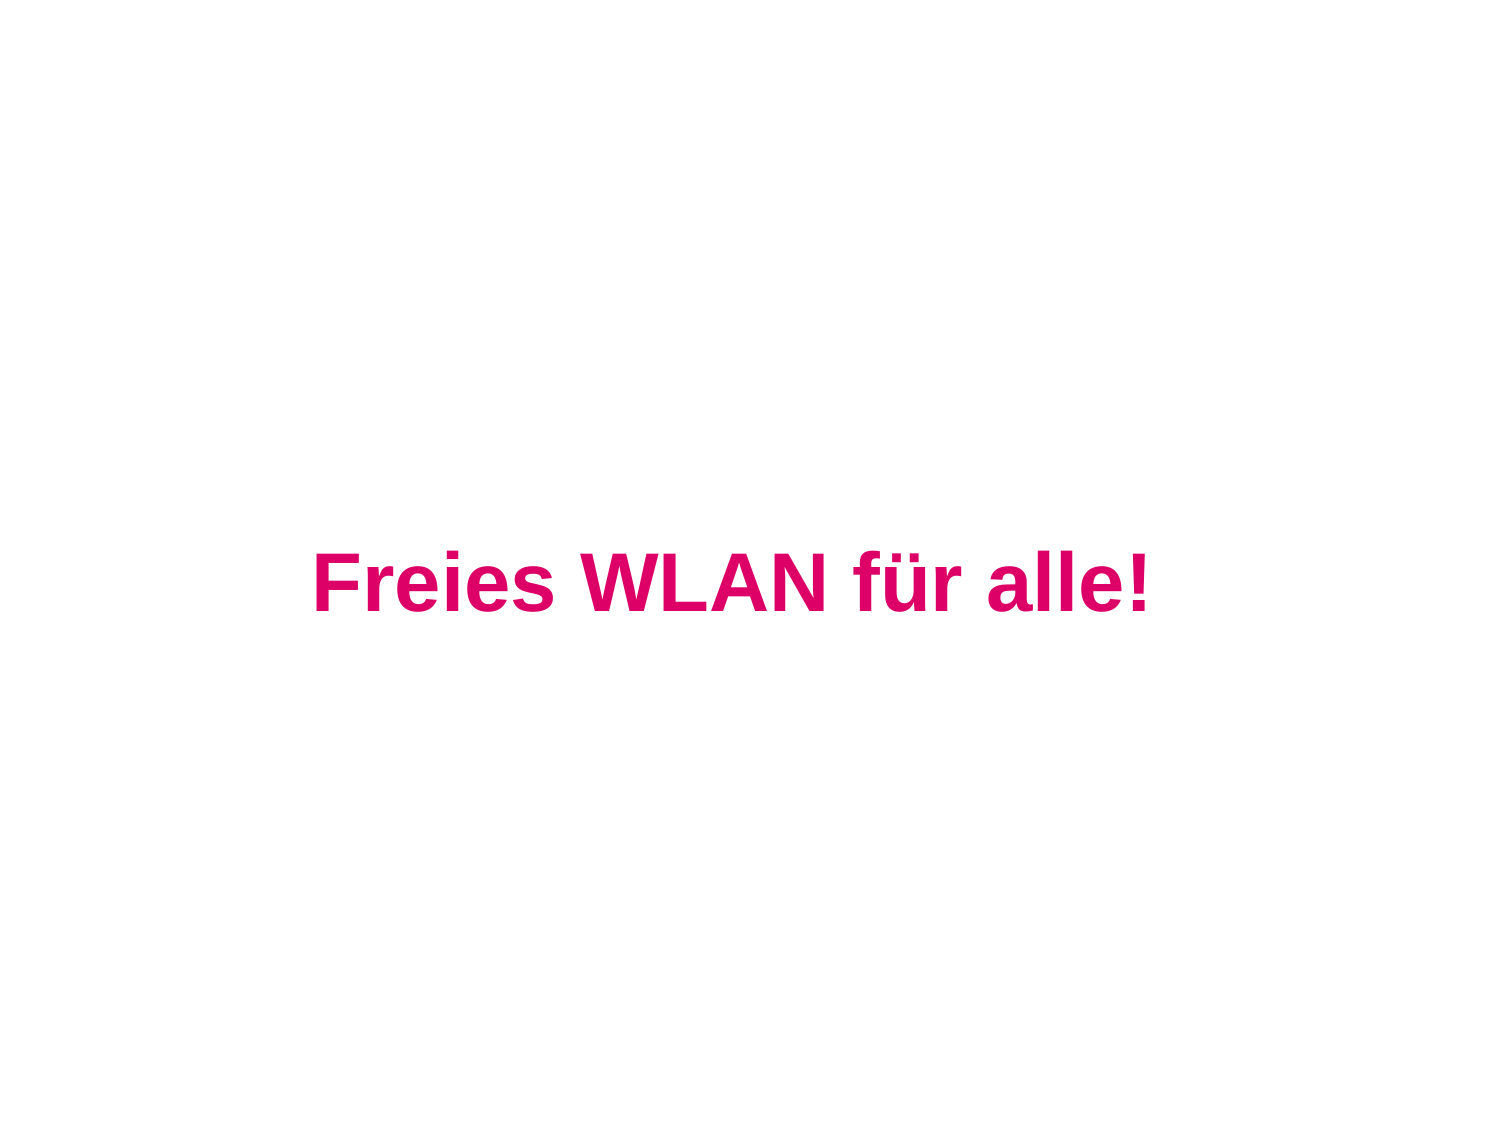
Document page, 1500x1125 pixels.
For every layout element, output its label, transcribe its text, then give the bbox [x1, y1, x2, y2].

text_box Freies WLAN für alle! [0, 485, 1466, 643]
